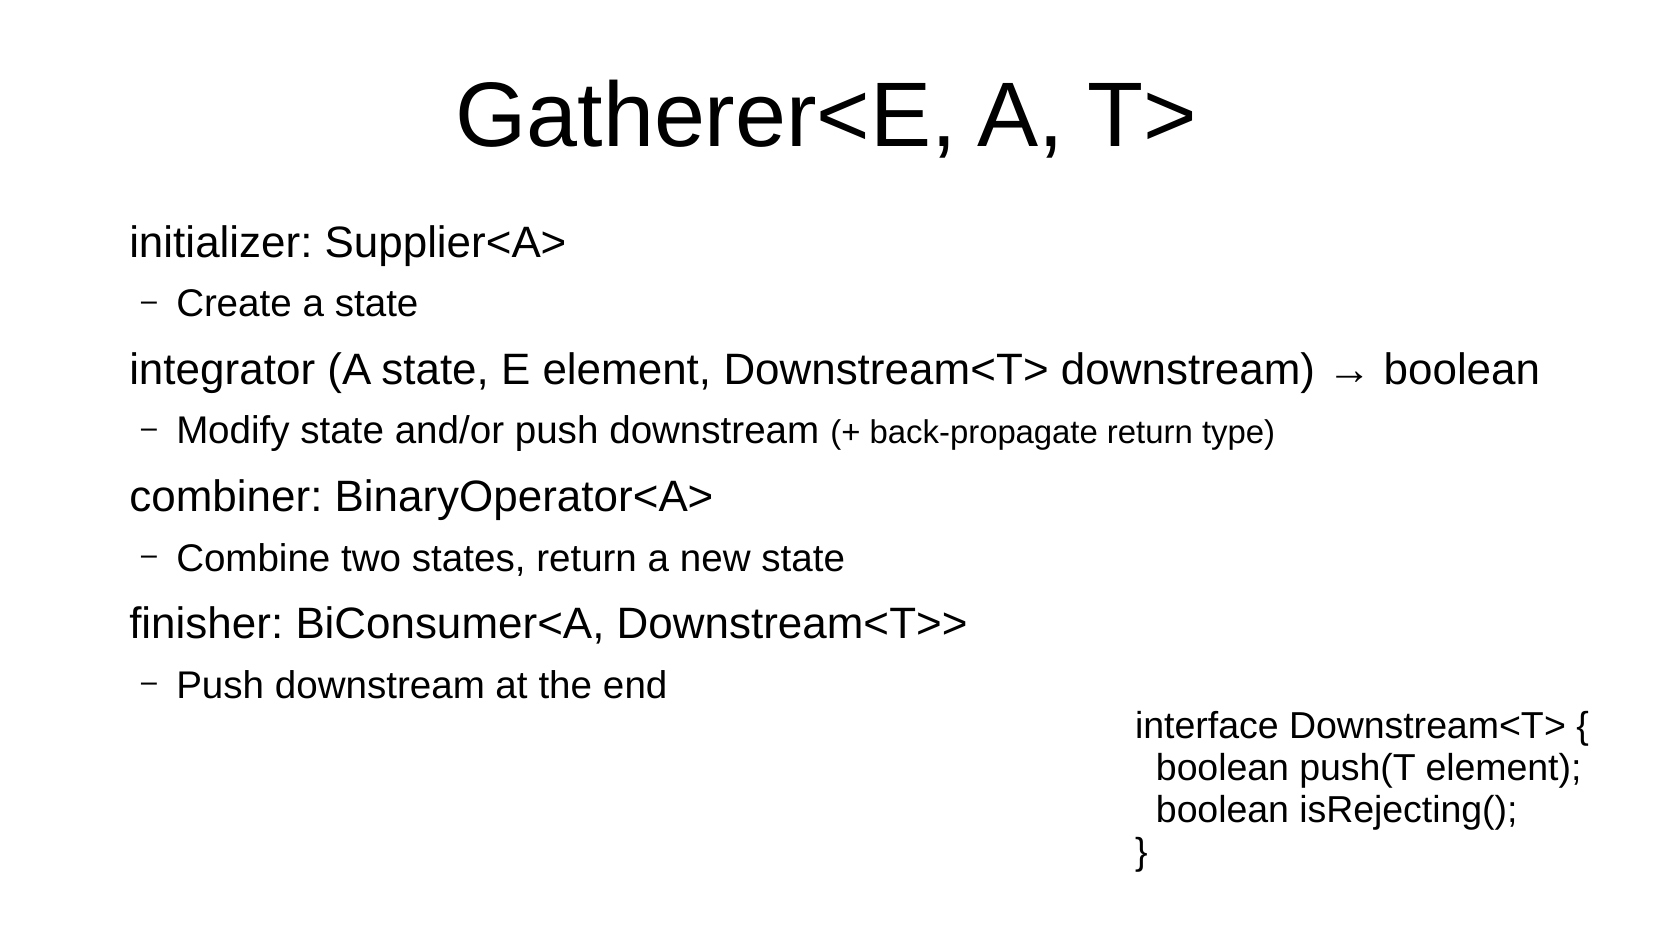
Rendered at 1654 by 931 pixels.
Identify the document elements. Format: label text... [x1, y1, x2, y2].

text_box interface Downstream<T> { boolean push(T element); boolean isRejecting(); } [1120, 697, 1605, 881]
list initializer: Supplier<A> Create a state integrator (A state, E element, Downstream<T> downstream) → boolean Modify state and/or push downstream (+ back-propagate return type) combiner: BinaryOperator<A> Combine two states, return a new state finisher: BiConsumer<A, Downstream<T>> Push downstream at the end [82, 217, 1571, 758]
title Gatherer<E, A, T> [82, 37, 1571, 193]
